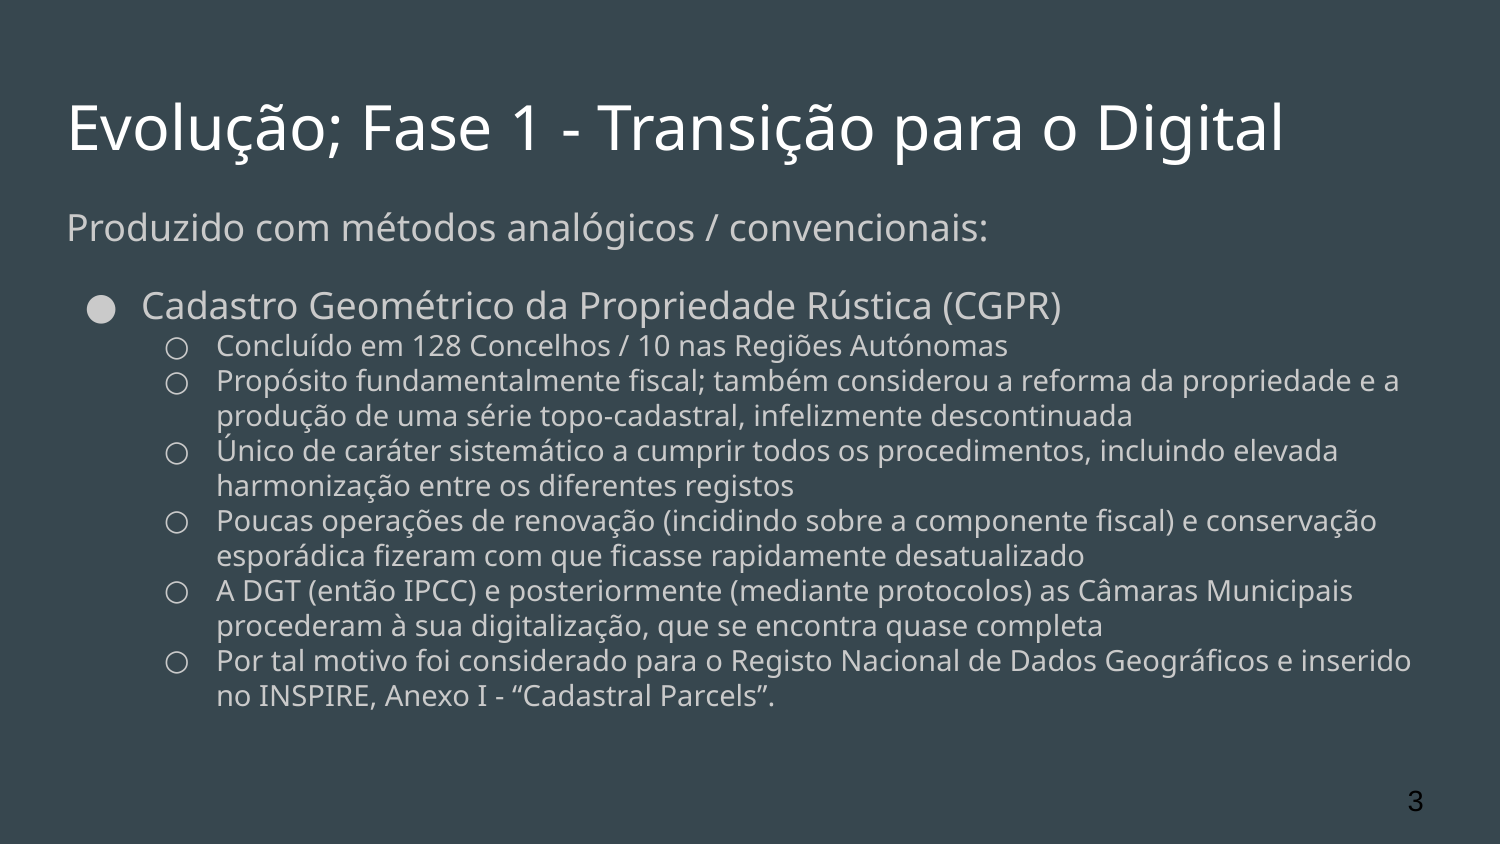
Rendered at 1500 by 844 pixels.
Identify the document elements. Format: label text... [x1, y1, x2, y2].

title Evolução; Fase 1 - Transição para o Digital [51, 72, 1449, 167]
list Produzido com métodos analógicos / convencionais: Cadastro Geométrico da Propriedade Rústica (CGPR) Concluído em 128 Concelhos / 10 nas Regiões Autónomas Propósito fundamentalmente fiscal; também considerou a reforma da propriedade e a produção de uma série topo-cadastral, infelizmente descontinuada Único de caráter sistemático a cumprir todos os procedimentos, incluindo elevada harmonização entre os diferentes registos Poucas operações de renovação (incidindo sobre a componente fiscal) e conservação esporádica fizeram com que ficasse rapidamente desatualizado A DGT (então IPCC) e posteriormente (mediante protocolos) as Câmaras Municipais procederam à sua digitalização, que se encontra quase completa Por tal motivo foi considerado para o Registo Nacional de Dados Geográficos e inserido no INSPIRE, Anexo I - “Cadastral Parcels”. [51, 189, 1449, 791]
slide_number <number> [1392, 767, 1483, 833]
